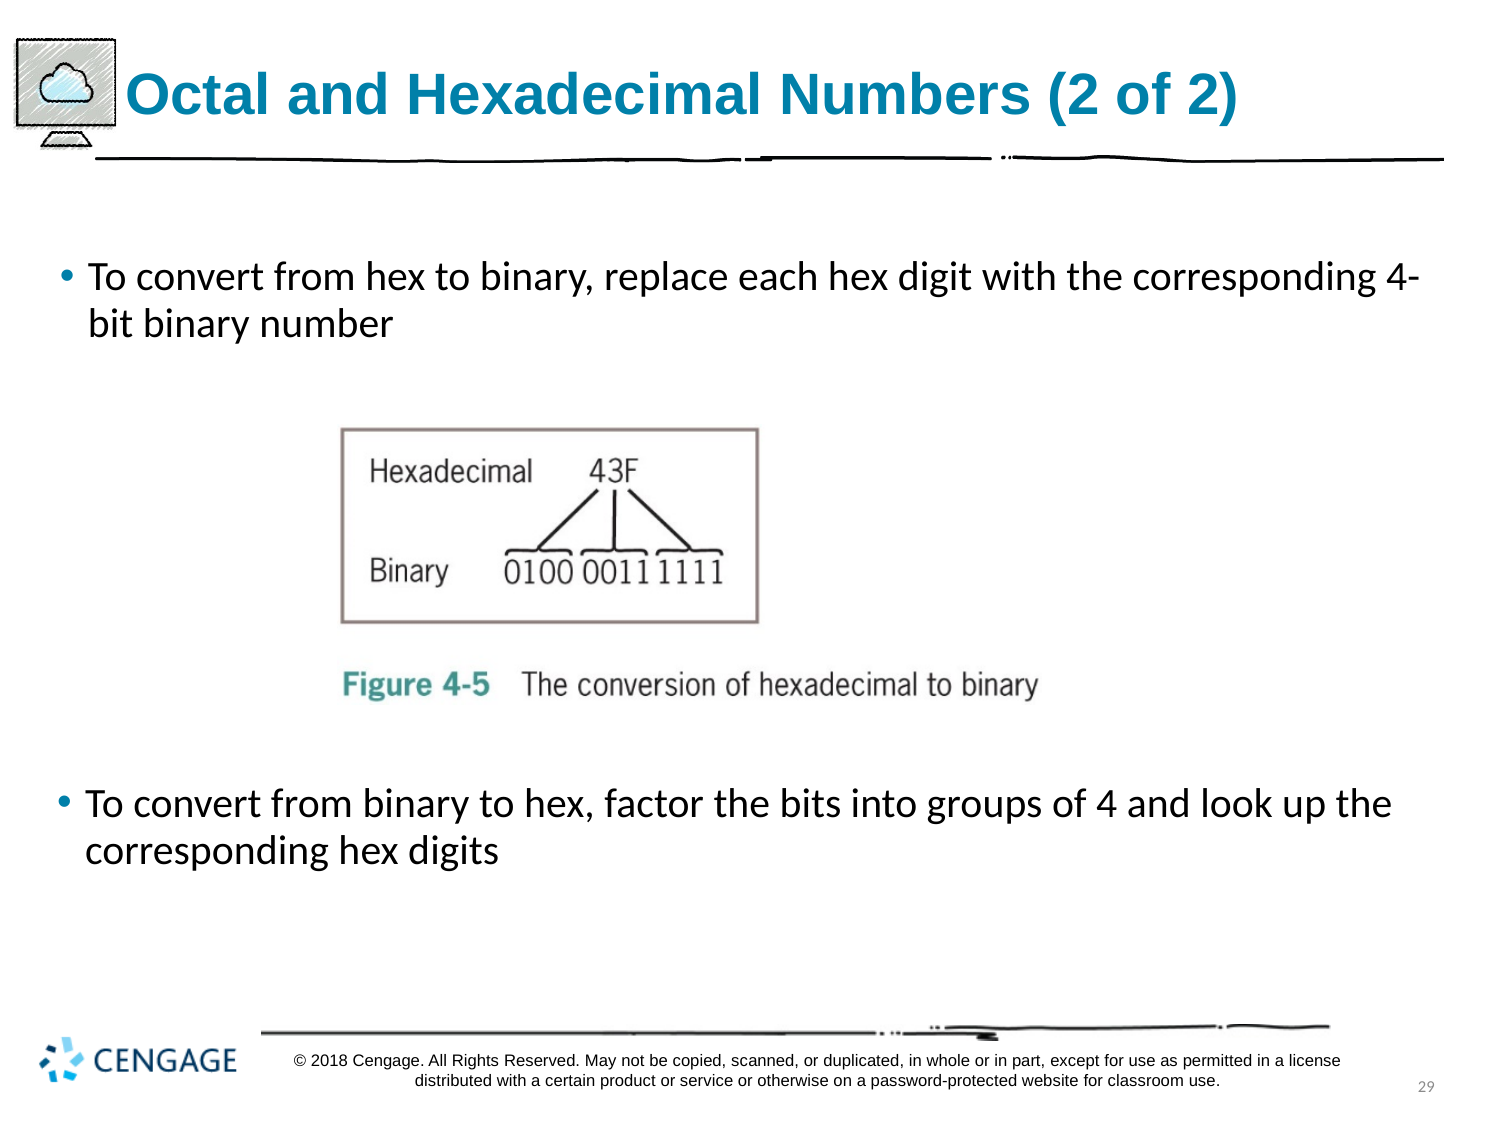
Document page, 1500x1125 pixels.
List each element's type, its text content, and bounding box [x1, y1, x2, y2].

picture [337, 424, 1042, 705]
picture [13, 36, 117, 151]
picture [19, 1023, 249, 1095]
list To convert from hex to binary, replace each hex digit with the corresponding 4-bit binary number [59, 252, 1441, 349]
picture [261, 1024, 1331, 1041]
title Octal and Hexadecimal Numbers (2 of 2) [125, 55, 1442, 127]
picture [154, 155, 1444, 163]
footer © 2018 Cengage. All Rights Reserved. May not be copied, scanned, or duplicated, in whole or in part, except for use as permitted in a license distributed with a certain product or service or otherwise on a password-protected website for classroom use. [262, 1049, 1375, 1090]
list To convert from binary to hex, factor the bits into groups of 4 and look up the corresponding hex digits [57, 779, 1438, 875]
